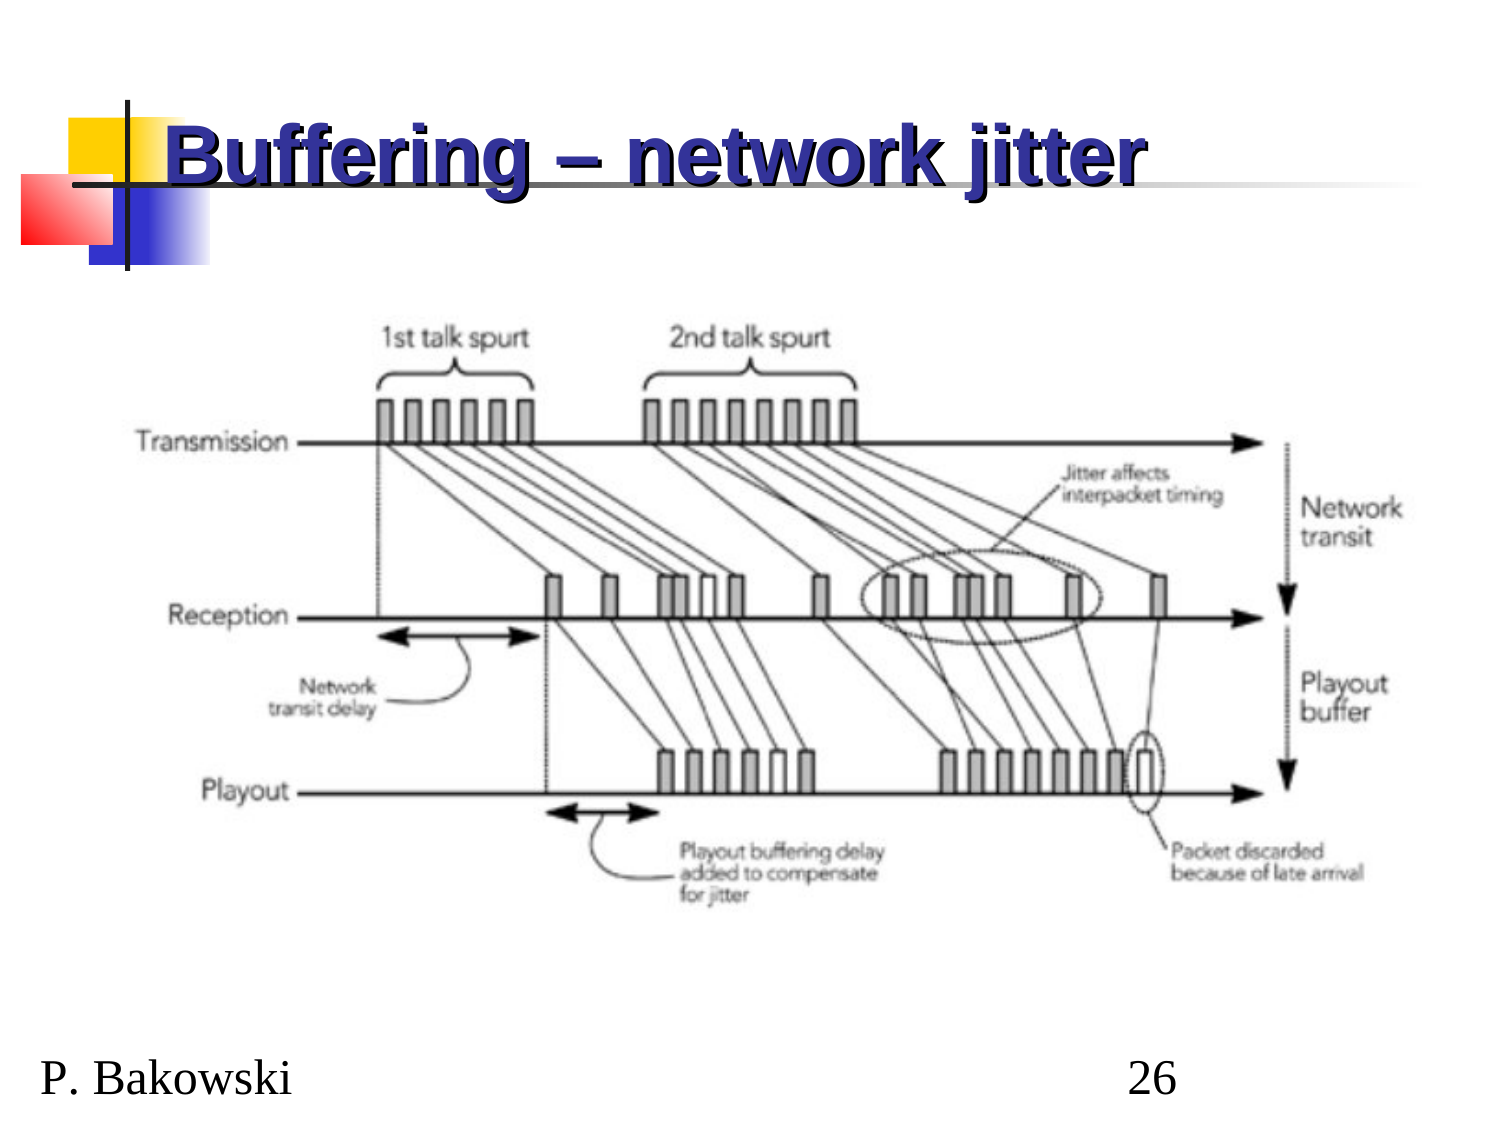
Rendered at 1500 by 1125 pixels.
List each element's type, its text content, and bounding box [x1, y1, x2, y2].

picture [108, 271, 1453, 957]
title Buffering – network jitter [147, 92, 1500, 213]
